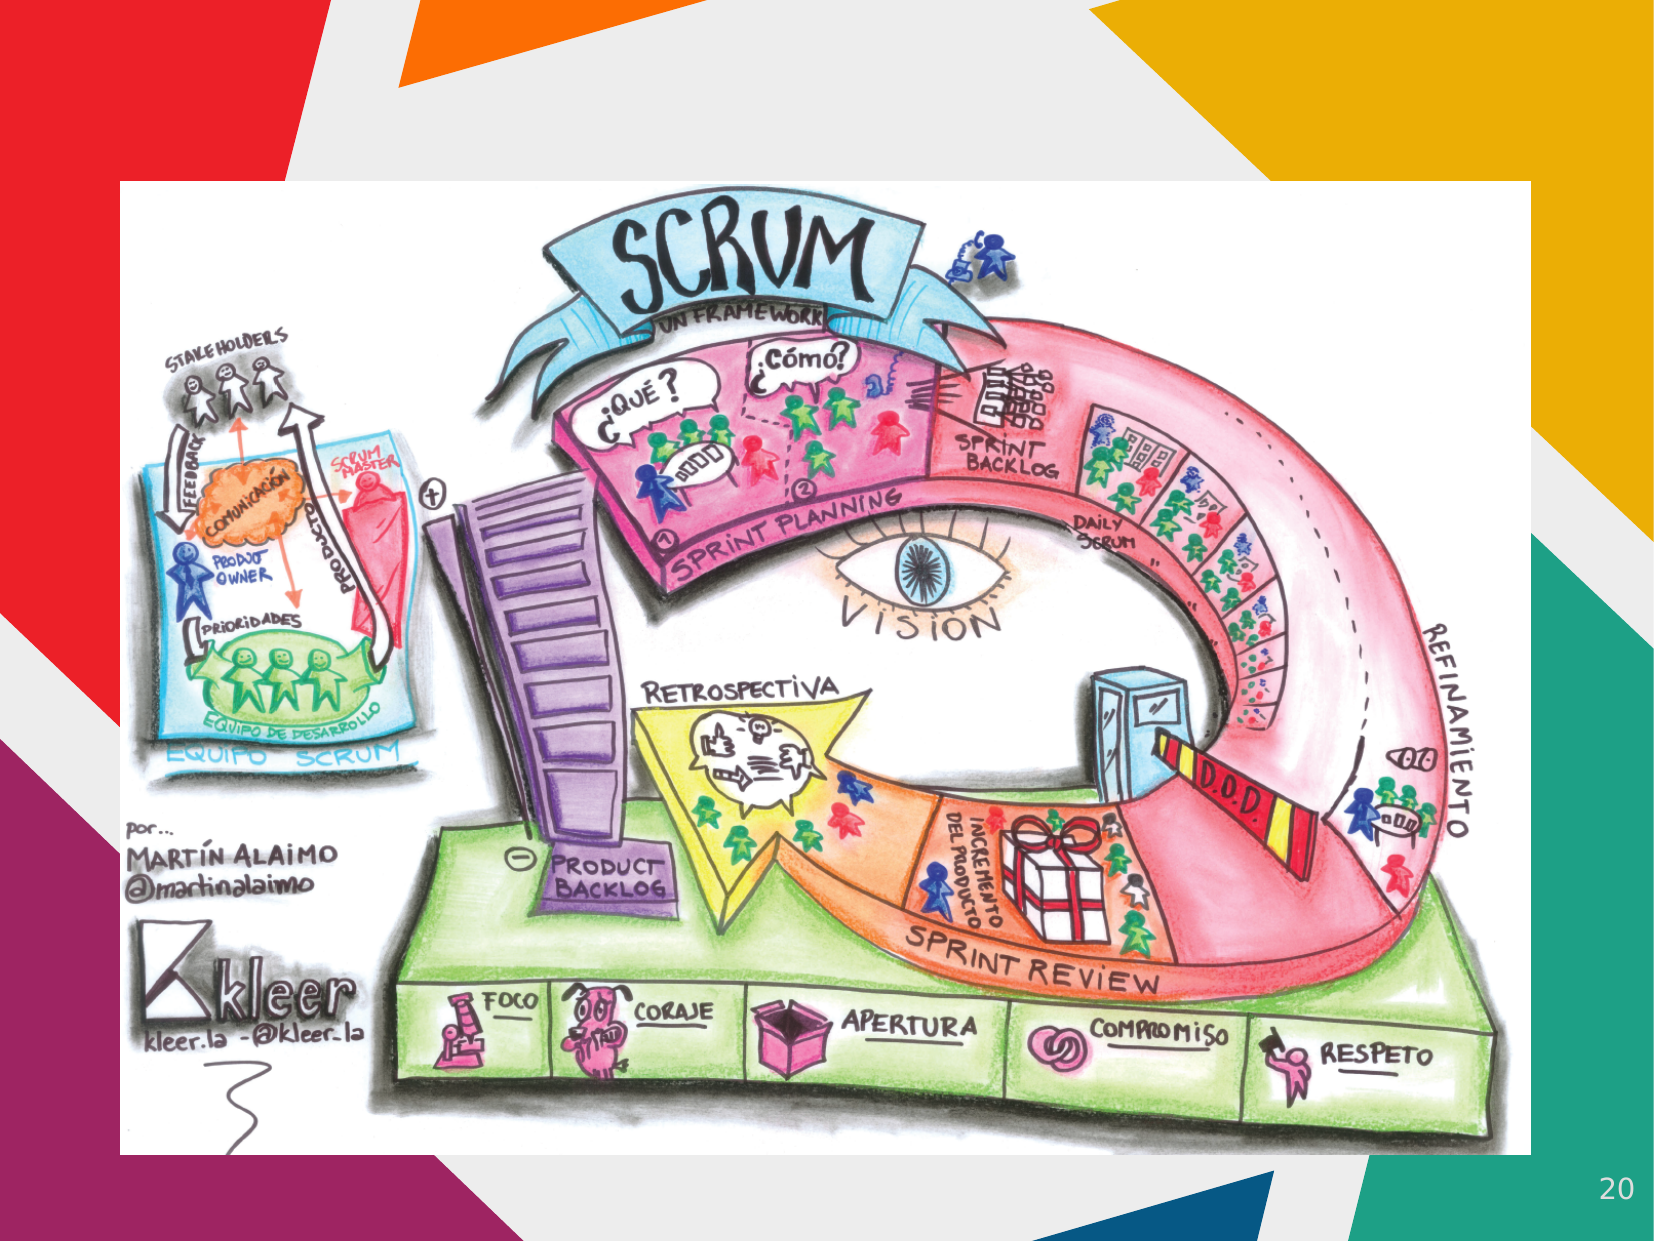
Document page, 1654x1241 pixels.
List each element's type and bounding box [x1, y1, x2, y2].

picture [120, 181, 1531, 1156]
